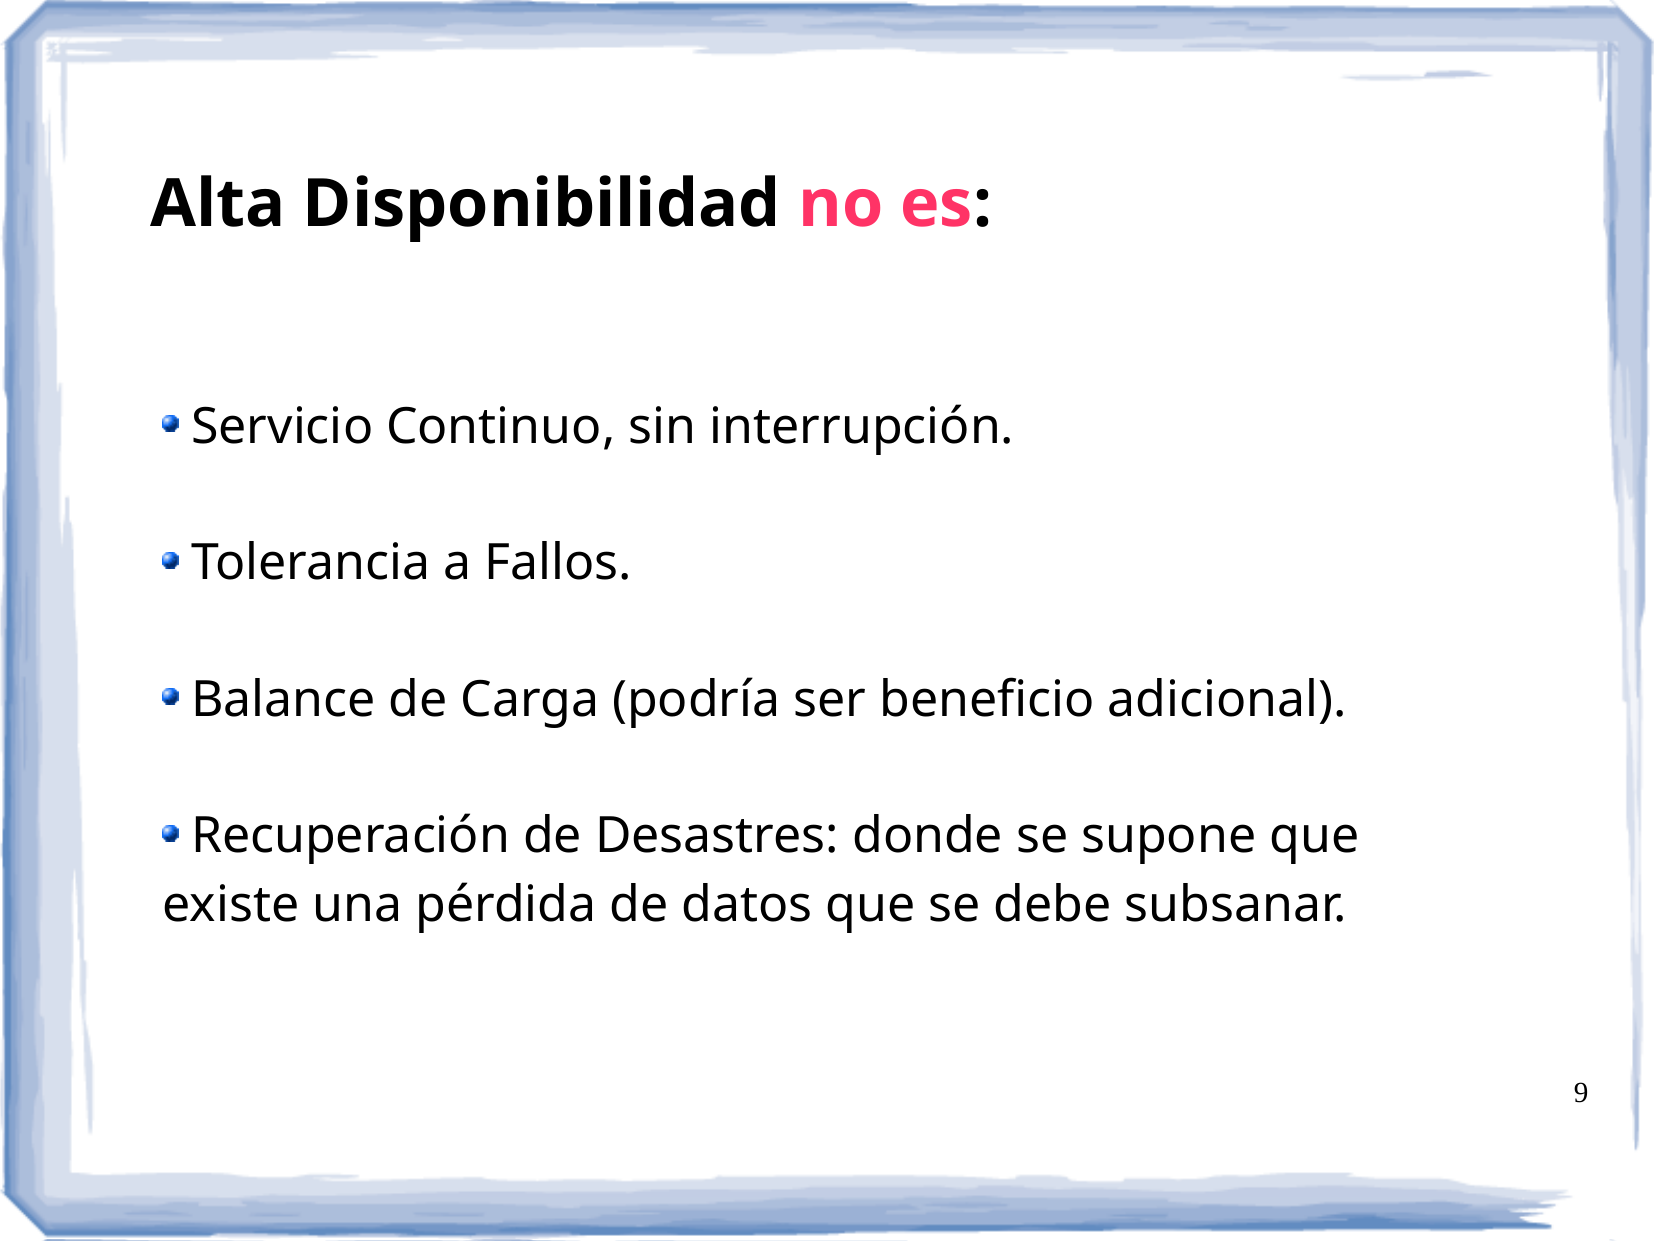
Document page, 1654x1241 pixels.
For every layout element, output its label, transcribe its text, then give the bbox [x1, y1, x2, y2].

picture [0, 0, 1654, 1241]
text_box Servicio Continuo, sin interrupción. Tolerancia a Fallos. Balance de Carga (podría ser beneficio adicional). Recuperación de Desastres: donde se supone que existe una pérdida de datos que se debe subsanar. [147, 382, 1506, 798]
text_box Alta Disponibilidad no es: [135, 147, 1003, 250]
